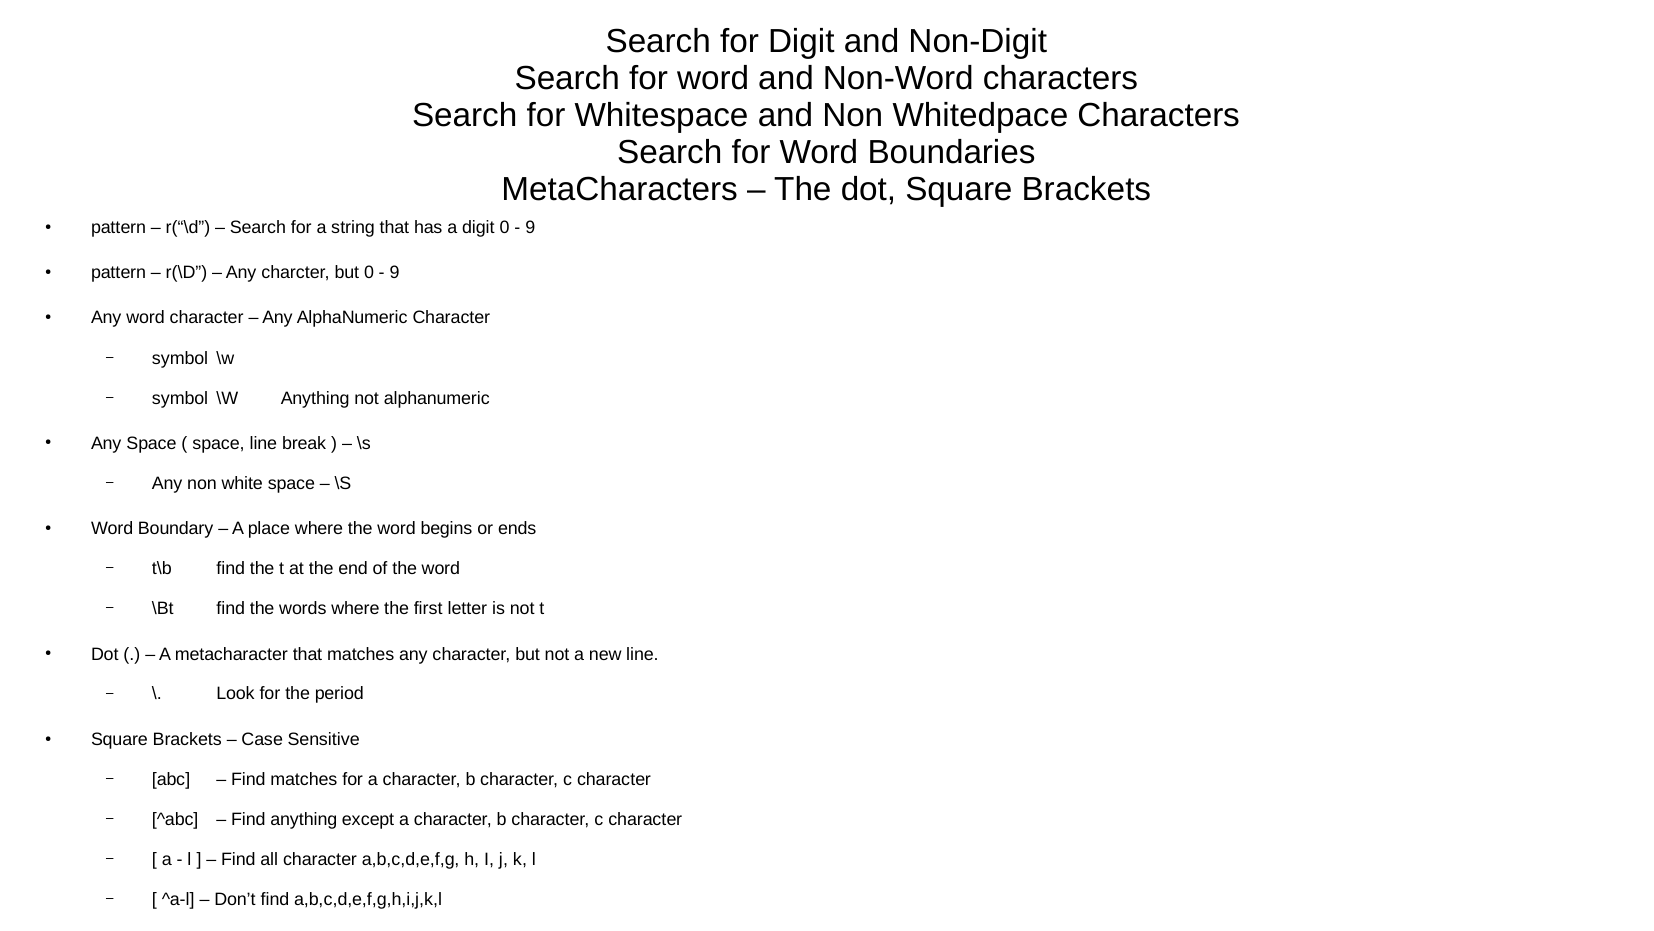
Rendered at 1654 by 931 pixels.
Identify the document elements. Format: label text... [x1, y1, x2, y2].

title Search for Digit and Non-Digit Search for word and Non-Word characters Search for Whitespace and Non Whitedpace Characters Search for Word Boundaries MetaCharacters – The dot, Square Brackets [82, 22, 1571, 208]
list pattern – r(“\d”) – Search for a string that has a digit 0 - 9 pattern – r(\D”) – Any charcter, but 0 - 9 Any word character – Any AlphaNumeric Character symbol \w symbol \W Anything not alphanumeric Any Space ( space, line break ) – \s Any non white space – \S Word Boundary – A place where the word begins or ends t\b find the t at the end of the word \Bt find the words where the first letter is not t Dot (.) – A metacharacter that matches any character, but not a new line. \. Look for the period Square Brackets – Case Sensitive [abc] – Find matches for a character, b character, c character [^abc] – Find anything except a character, b character, c character [ a - l ] – Find all character a,b,c,d,e,f,g, h, I, j, k, l [ ^a-l] – Don’t find a,b,c,d,e,f,g,h,i,j,k,l [30, 217, 1571, 916]
